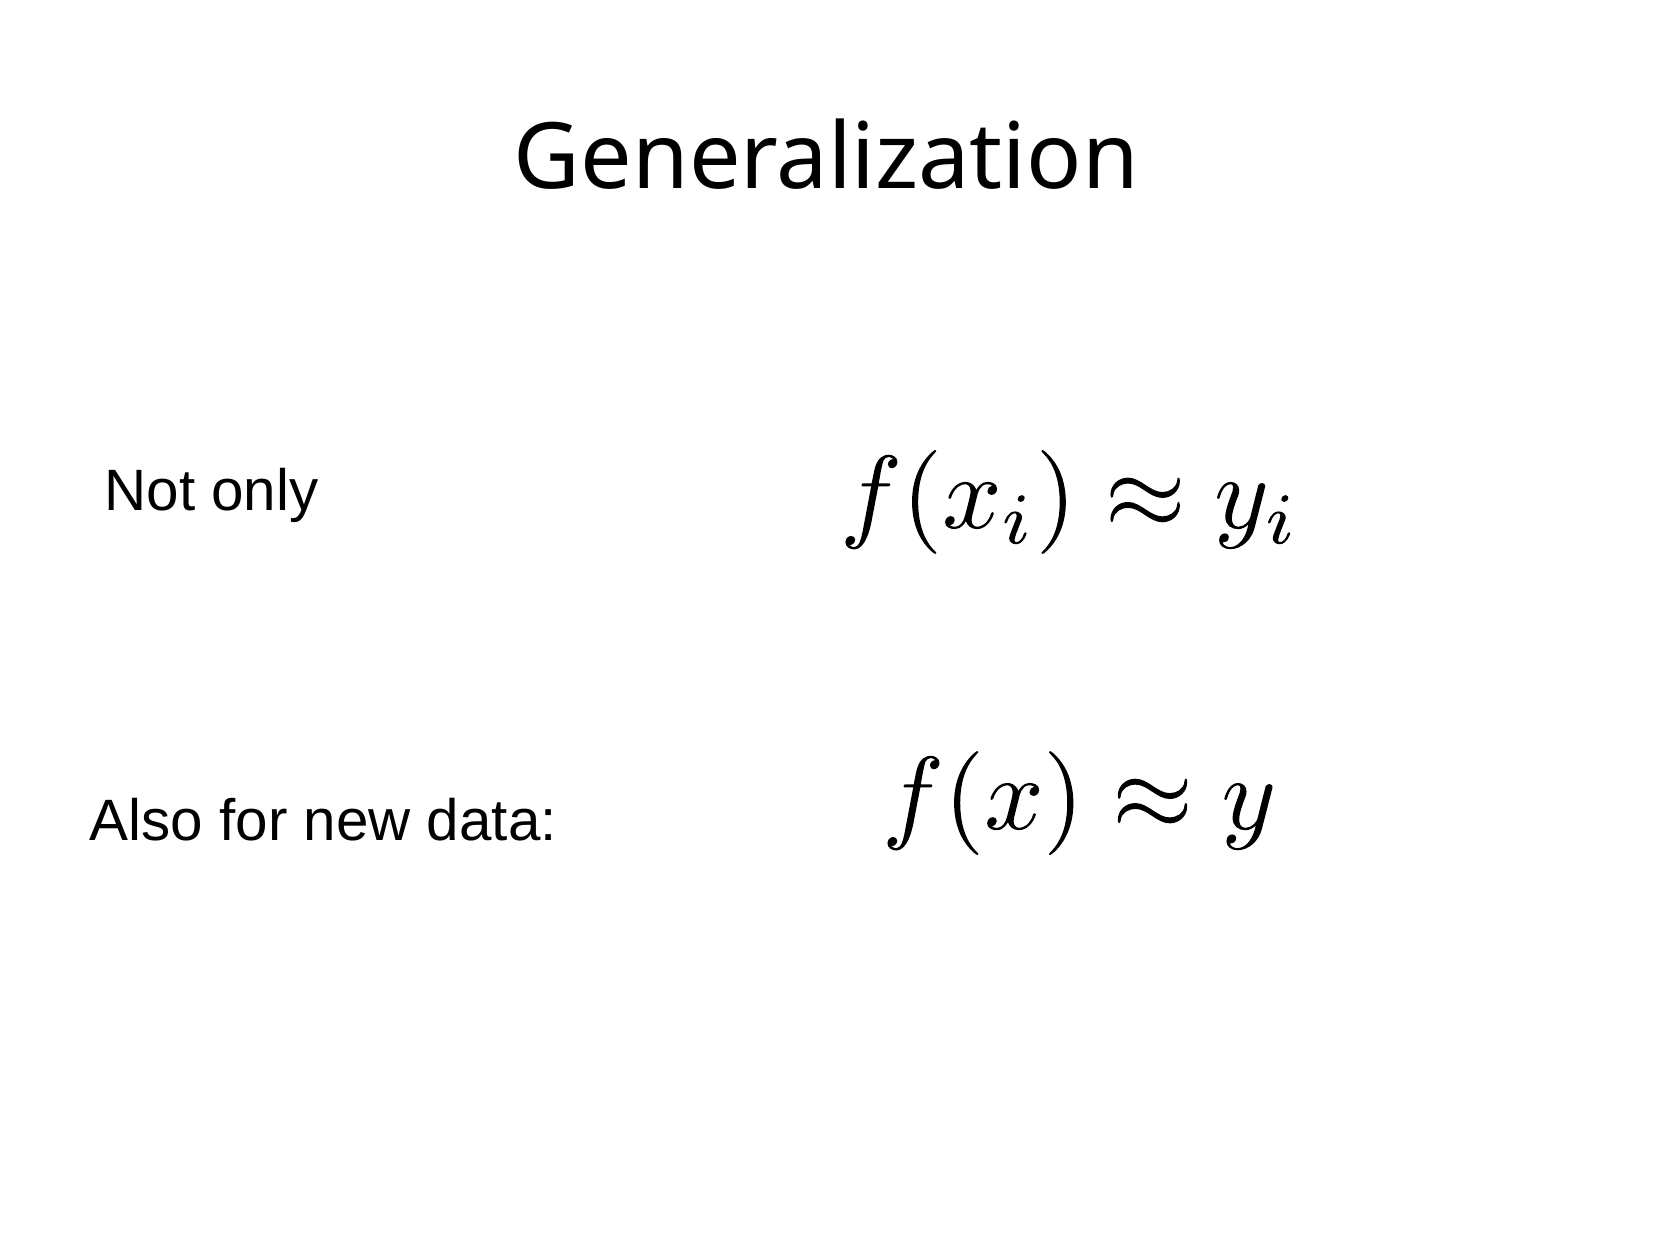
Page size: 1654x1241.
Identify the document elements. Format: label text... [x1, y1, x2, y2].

text_box [840, 450, 1295, 554]
title Generalization [82, 49, 1571, 257]
text_box Also for new data: [75, 780, 601, 1074]
text_box Not only [90, 450, 466, 530]
text_box [882, 751, 1277, 856]
